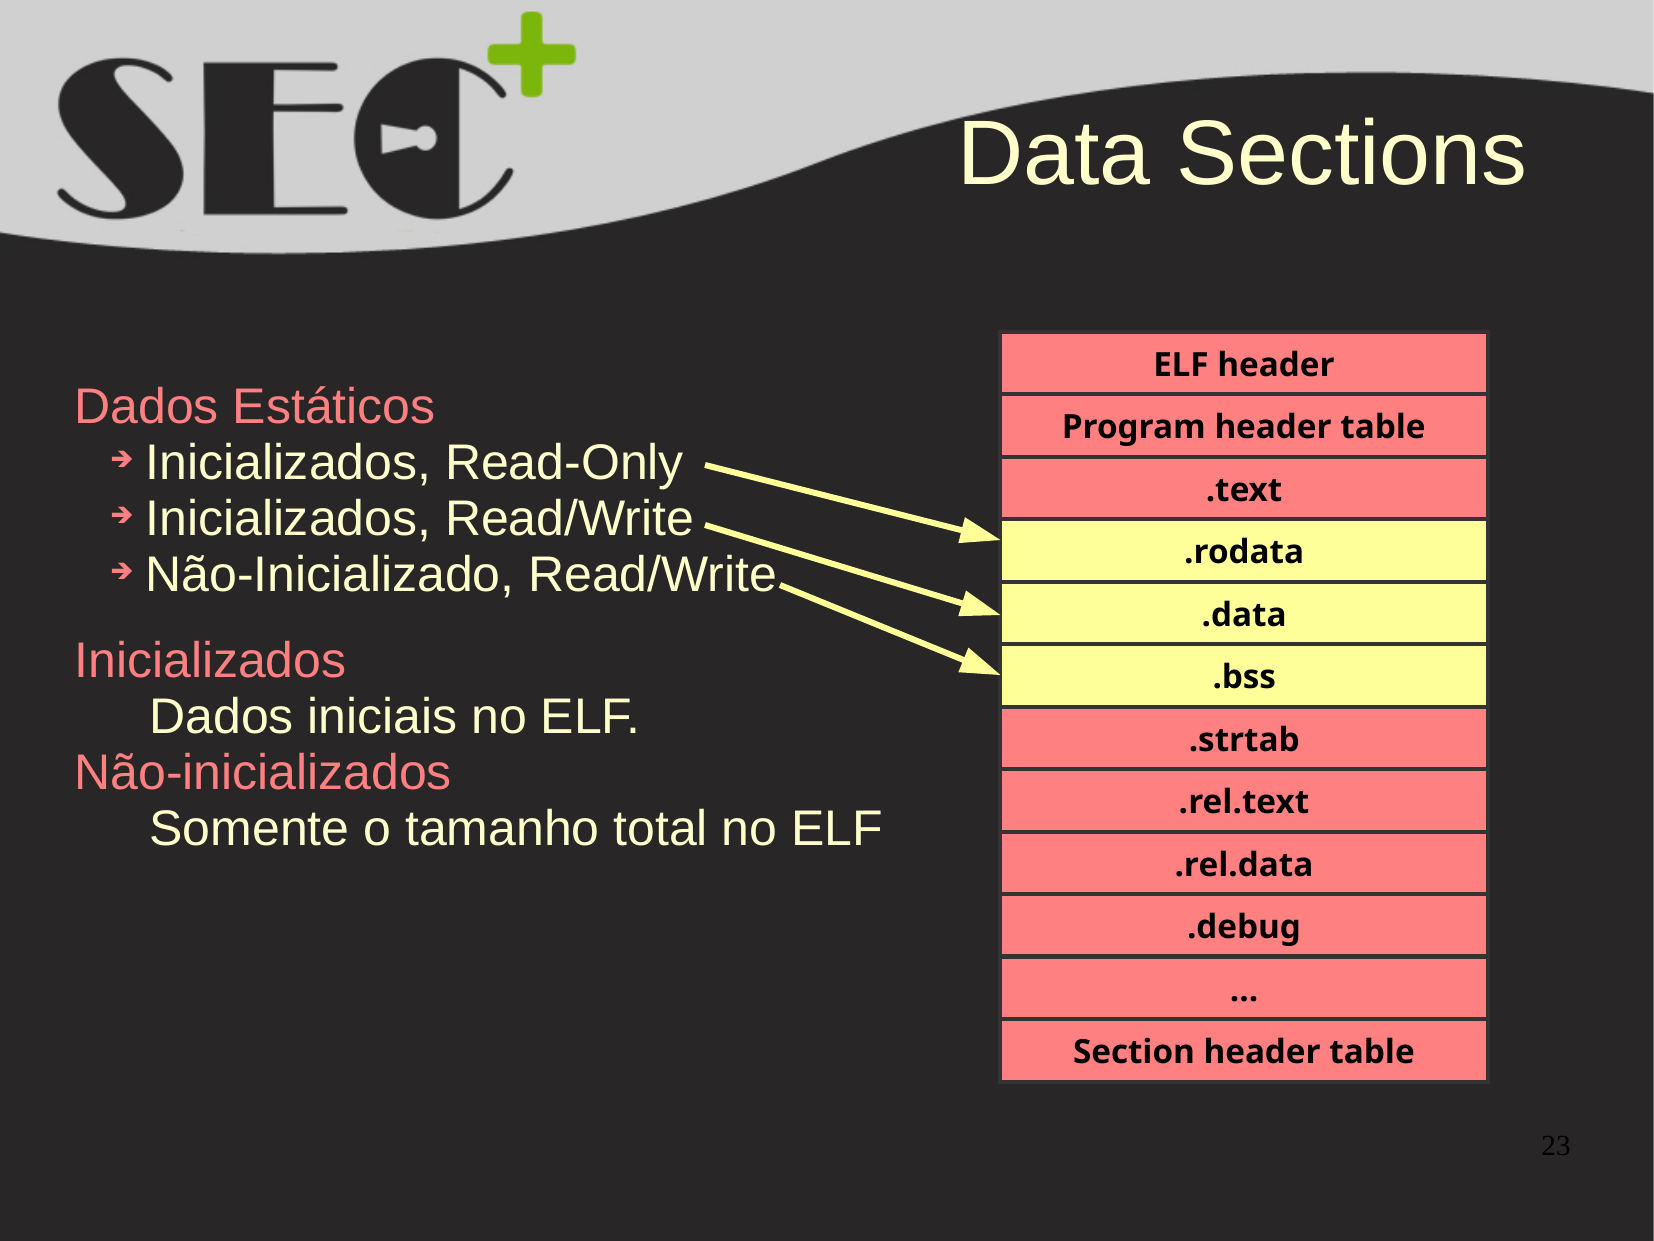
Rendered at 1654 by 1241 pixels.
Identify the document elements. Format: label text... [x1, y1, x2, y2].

text_box ELF header [1000, 331, 1488, 394]
text_box .data [1000, 582, 1488, 644]
text_box .rel.text [1000, 769, 1488, 831]
text_box … [1000, 956, 1488, 1020]
text_box .rodata [1000, 519, 1488, 582]
title Data Sections [915, 49, 1571, 257]
text_box .strtab [1000, 706, 1488, 769]
text_box .bss [1000, 644, 1488, 706]
text_box .debug [1000, 894, 1488, 956]
text_box Section header table [1000, 1020, 1488, 1082]
picture [0, 0, 1654, 1241]
text_box .text [1000, 456, 1488, 519]
text_box .rel.data [1000, 831, 1488, 894]
text_box Inicializados Dados iniciais no ELF. Não-inicializados Somente o tamanho total no ELF [60, 625, 931, 864]
text_box Program header table [1000, 394, 1488, 456]
text_box Dados Estáticos Inicializados, Read-Only Inicializados, Read/Write Não-Inicializado, Read/Write [60, 371, 826, 610]
